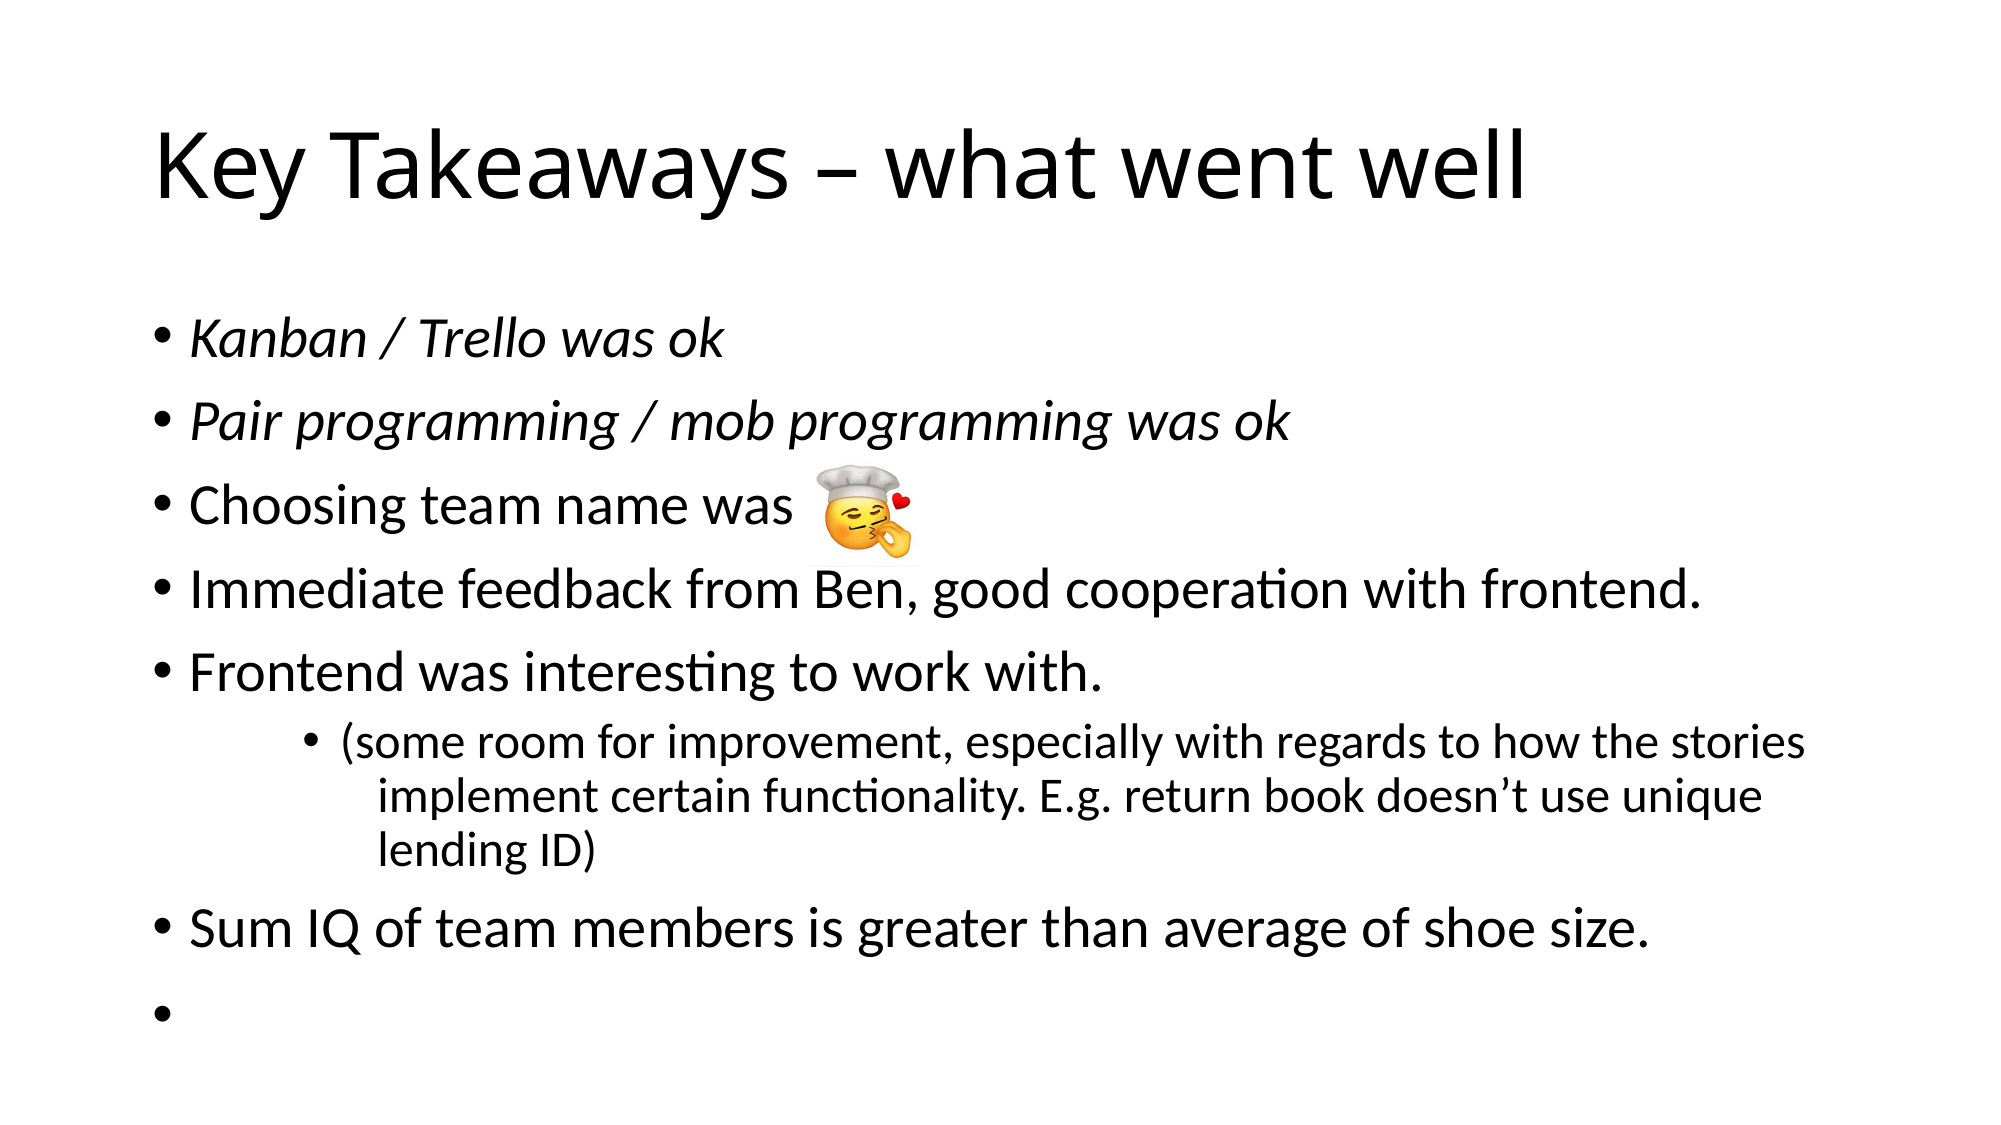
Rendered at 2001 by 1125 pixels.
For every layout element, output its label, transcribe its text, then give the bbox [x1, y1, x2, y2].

title Key Takeaways – what went well [137, 59, 1863, 278]
list Kanban / Trello was ok Pair programming / mob programming was ok Choosing team name was Immediate feedback from Ben, good cooperation with frontend. Frontend was interesting to work with. (some room for improvement, especially with regards to how the stories implement certain functionality. E.g. return book doesn’t use unique lending ID) Sum IQ of team members is greater than average of shoe size. [137, 299, 1863, 1014]
